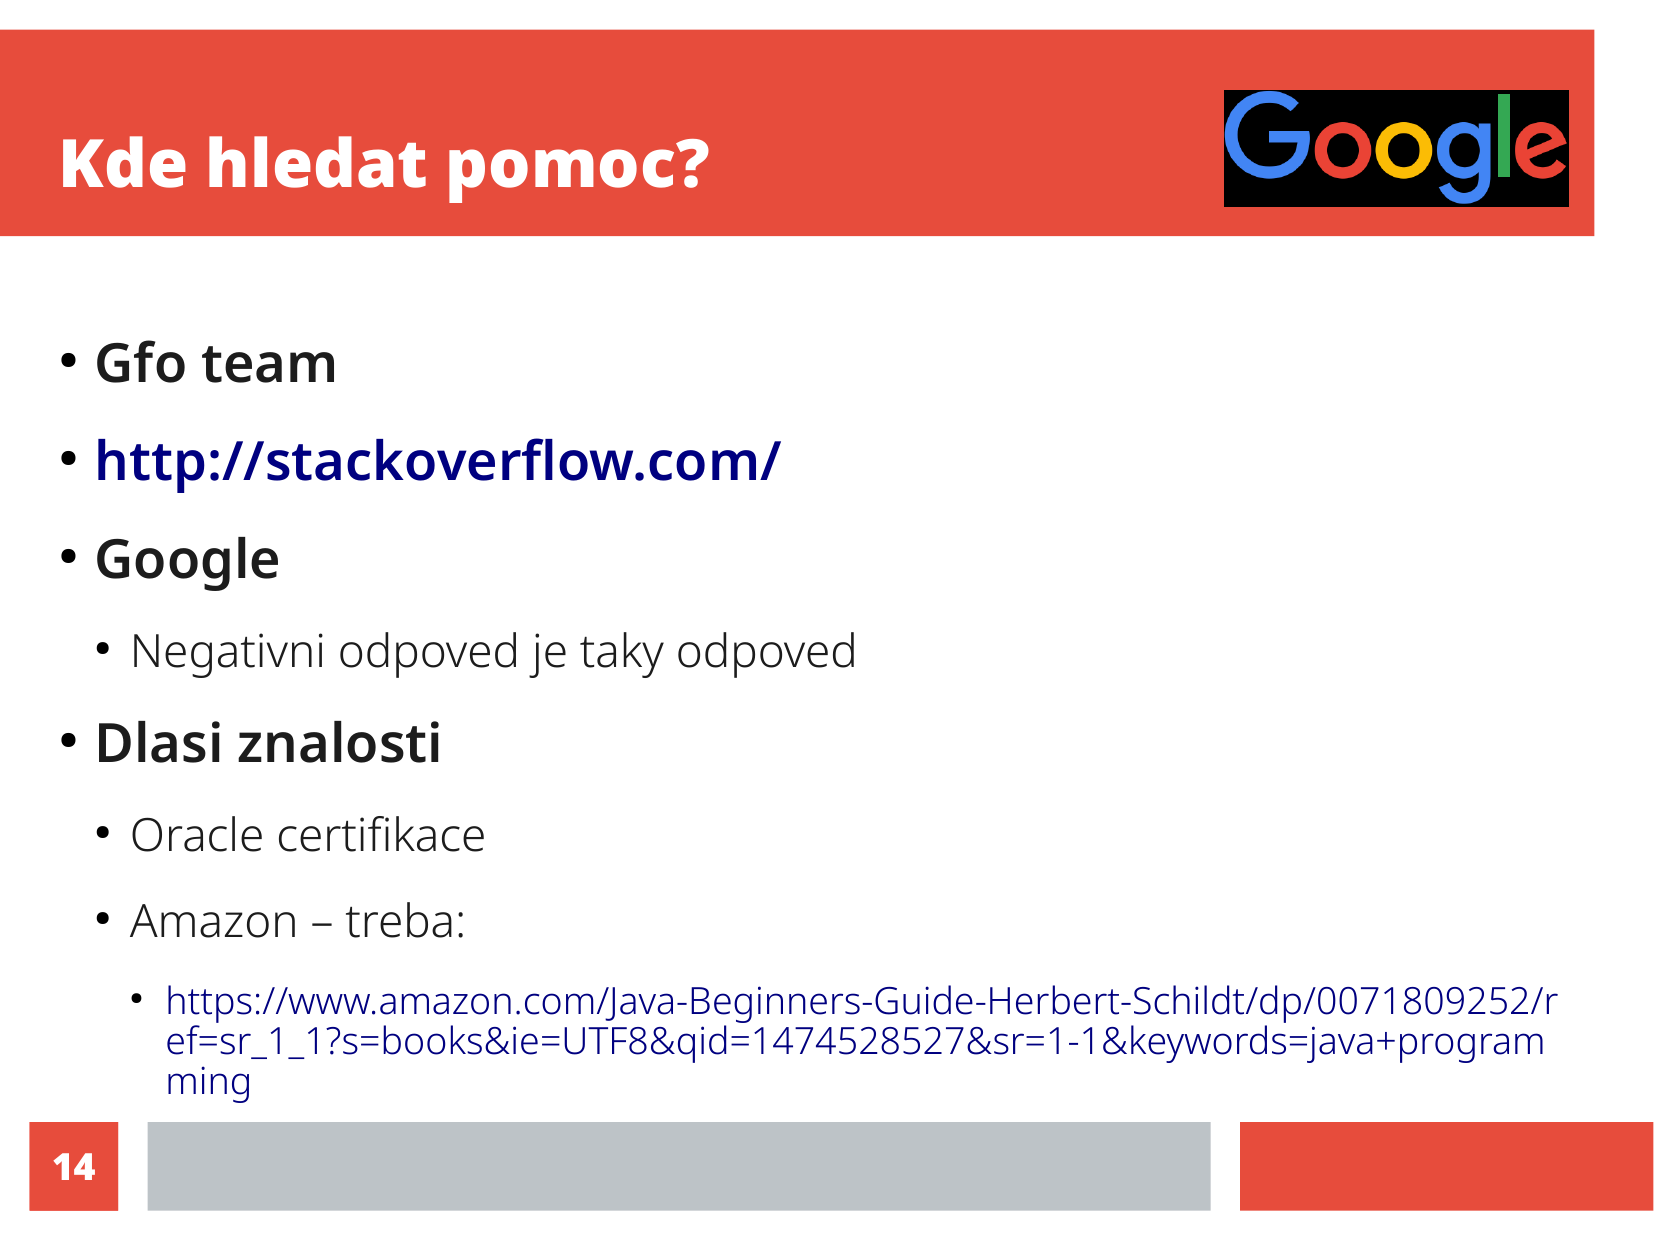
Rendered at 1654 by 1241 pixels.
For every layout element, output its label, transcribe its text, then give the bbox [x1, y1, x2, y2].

list Gfo team http://stackoverflow.com/ Google Negativni odpoved je taky odpoved Dlasi znalosti Oracle certifikace Amazon – treba: https://www.amazon.com/Java-Beginners-Guide-Herbert-Schildt/dp/0071809252/ref=sr_1_1?s=books&ie=UTF8&qid=1474528527&sr=1-1&keywords=java+programming [59, 324, 1565, 1093]
title Kde hledat pomoc? [59, 59, 1595, 207]
picture [1224, 90, 1569, 207]
